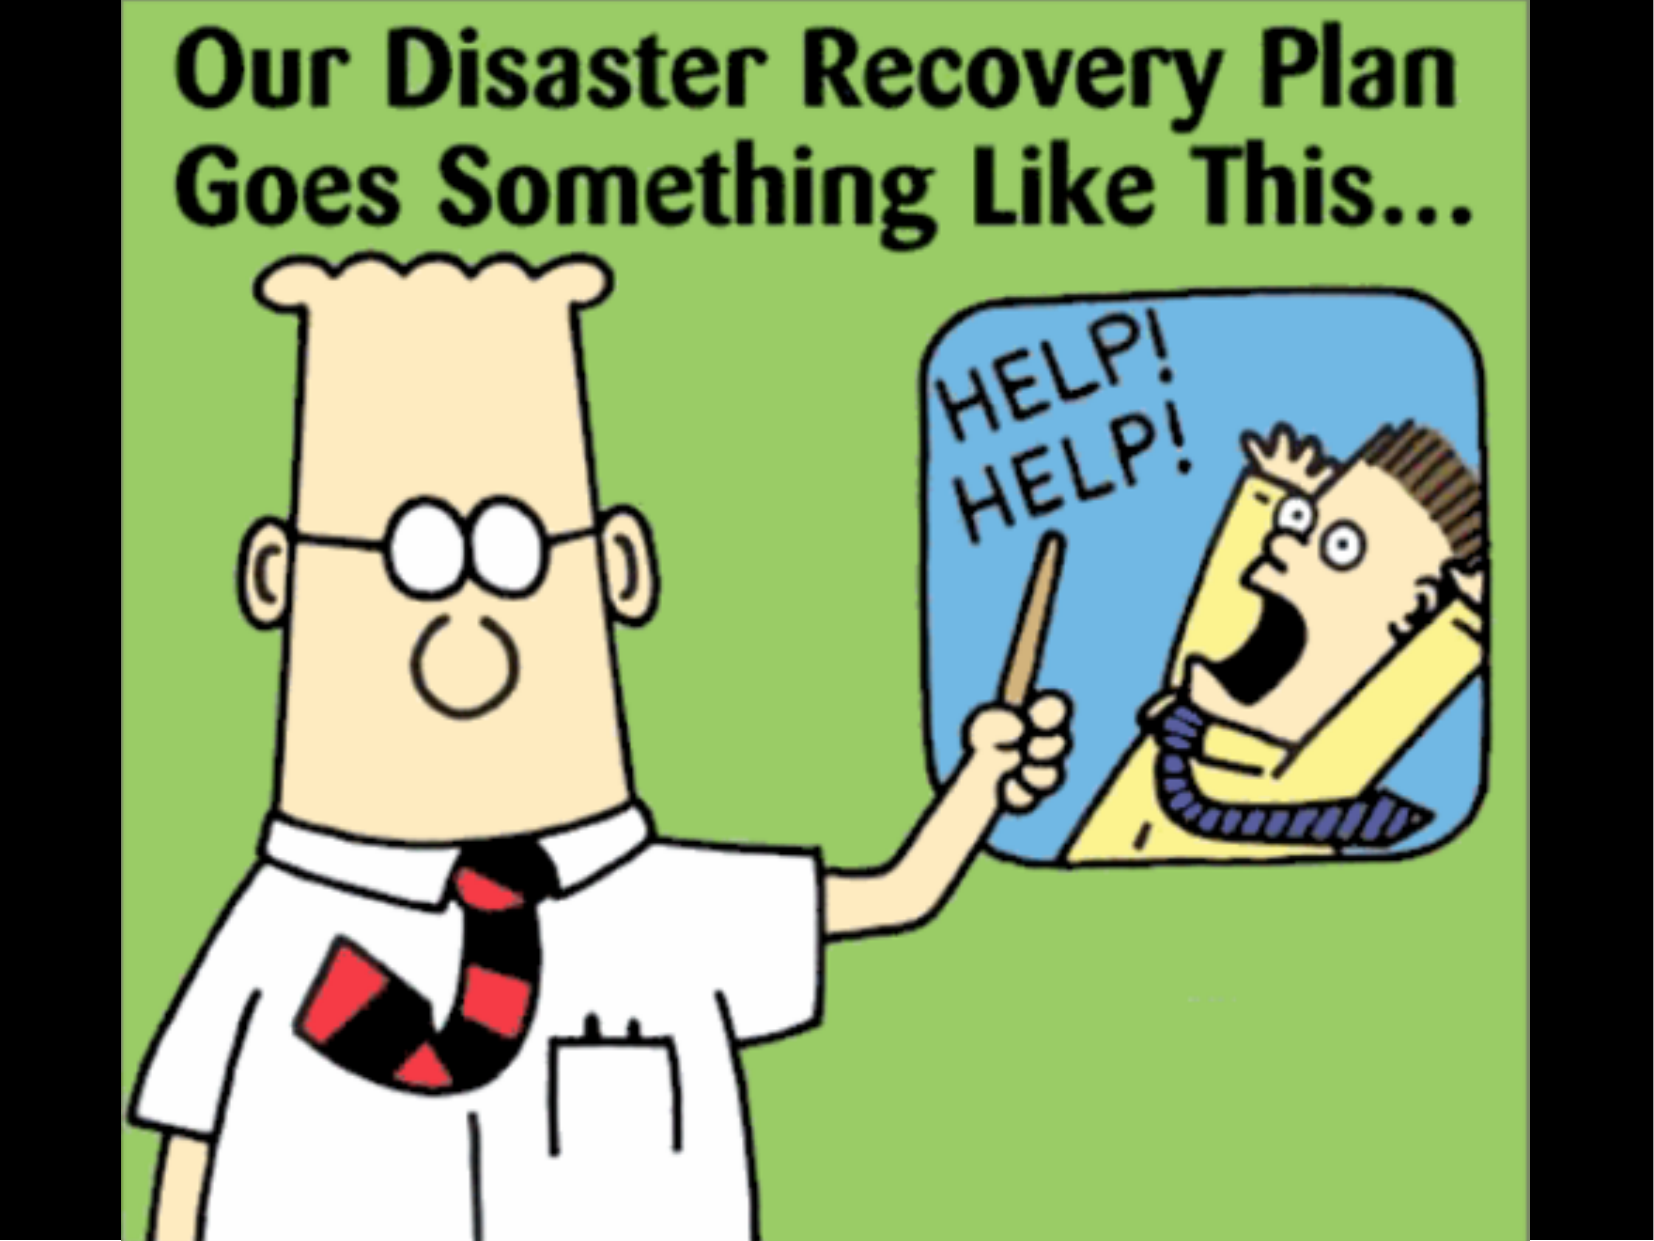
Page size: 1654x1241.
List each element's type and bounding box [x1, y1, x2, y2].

picture [121, 0, 1530, 1241]
